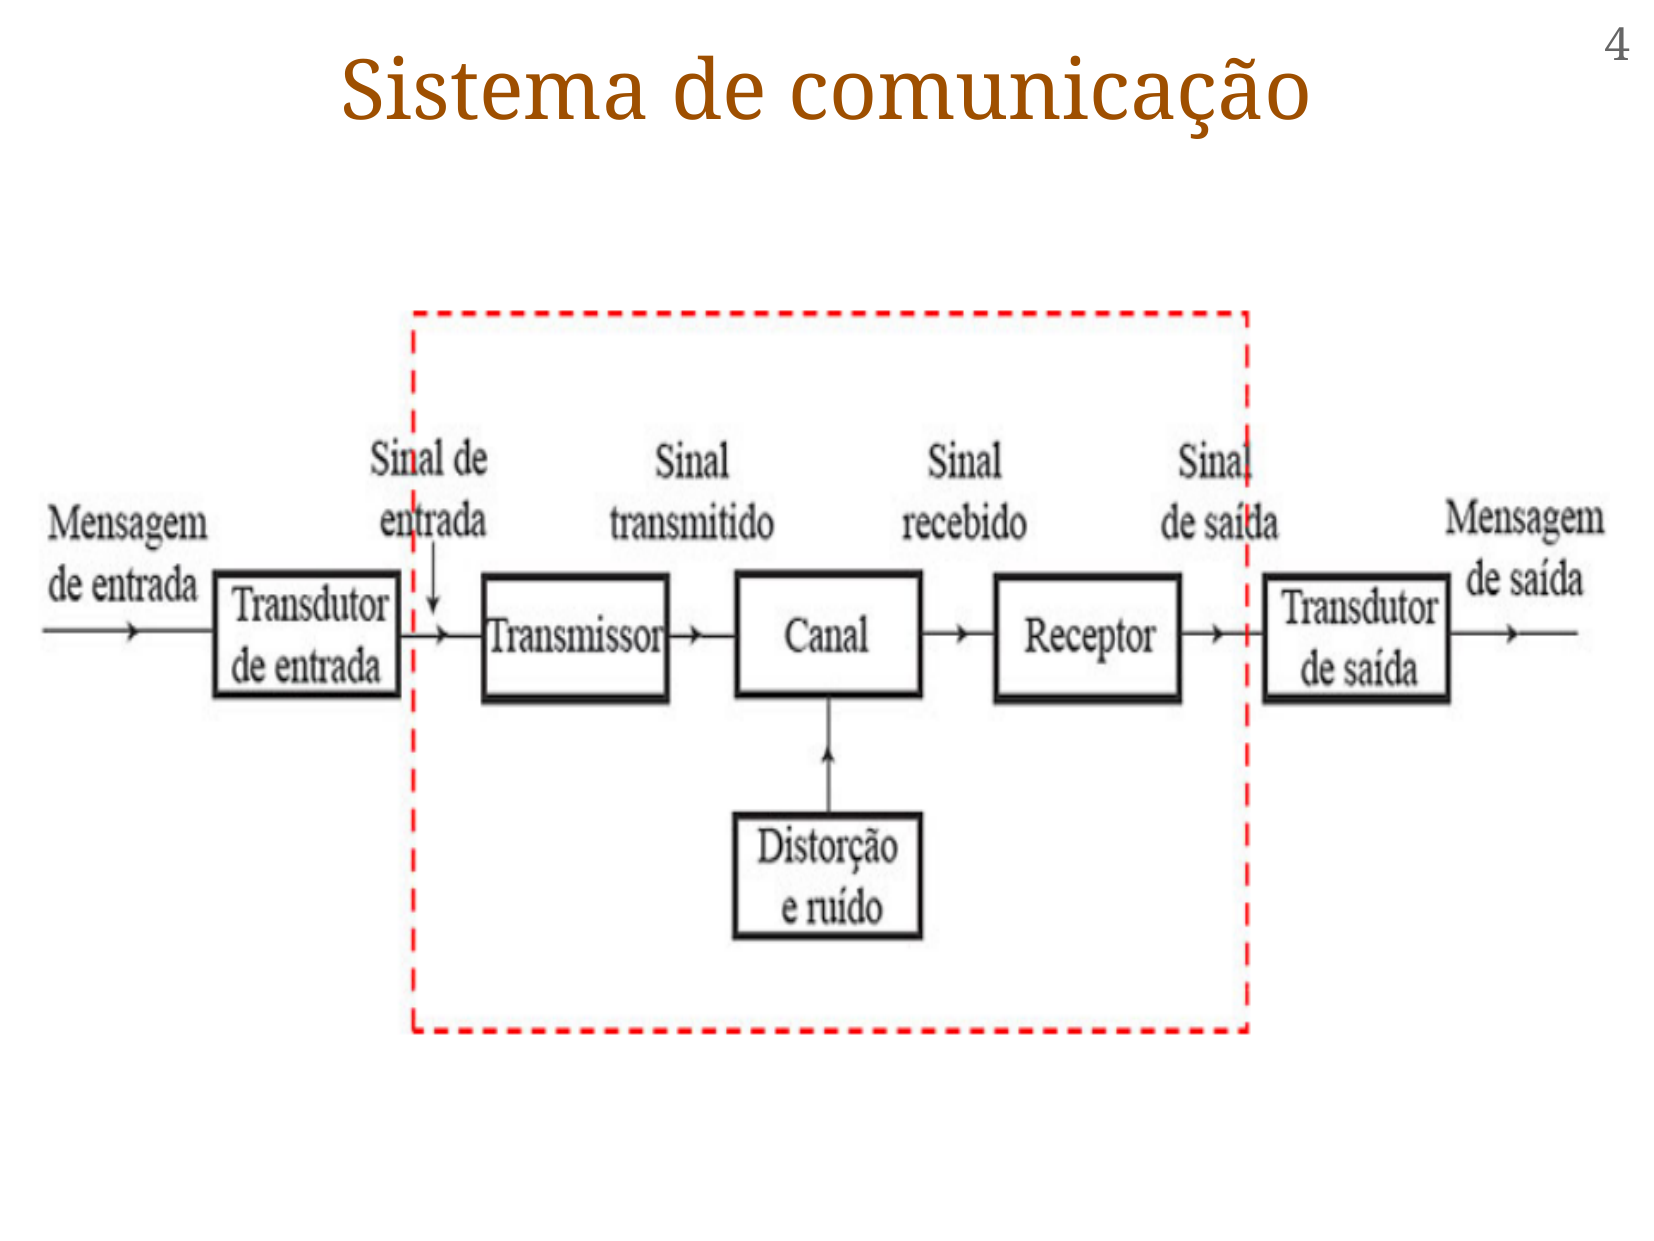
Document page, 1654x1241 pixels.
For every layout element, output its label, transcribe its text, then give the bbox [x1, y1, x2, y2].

picture [29, 309, 1610, 1049]
title Sistema de comunicação [59, 29, 1595, 148]
